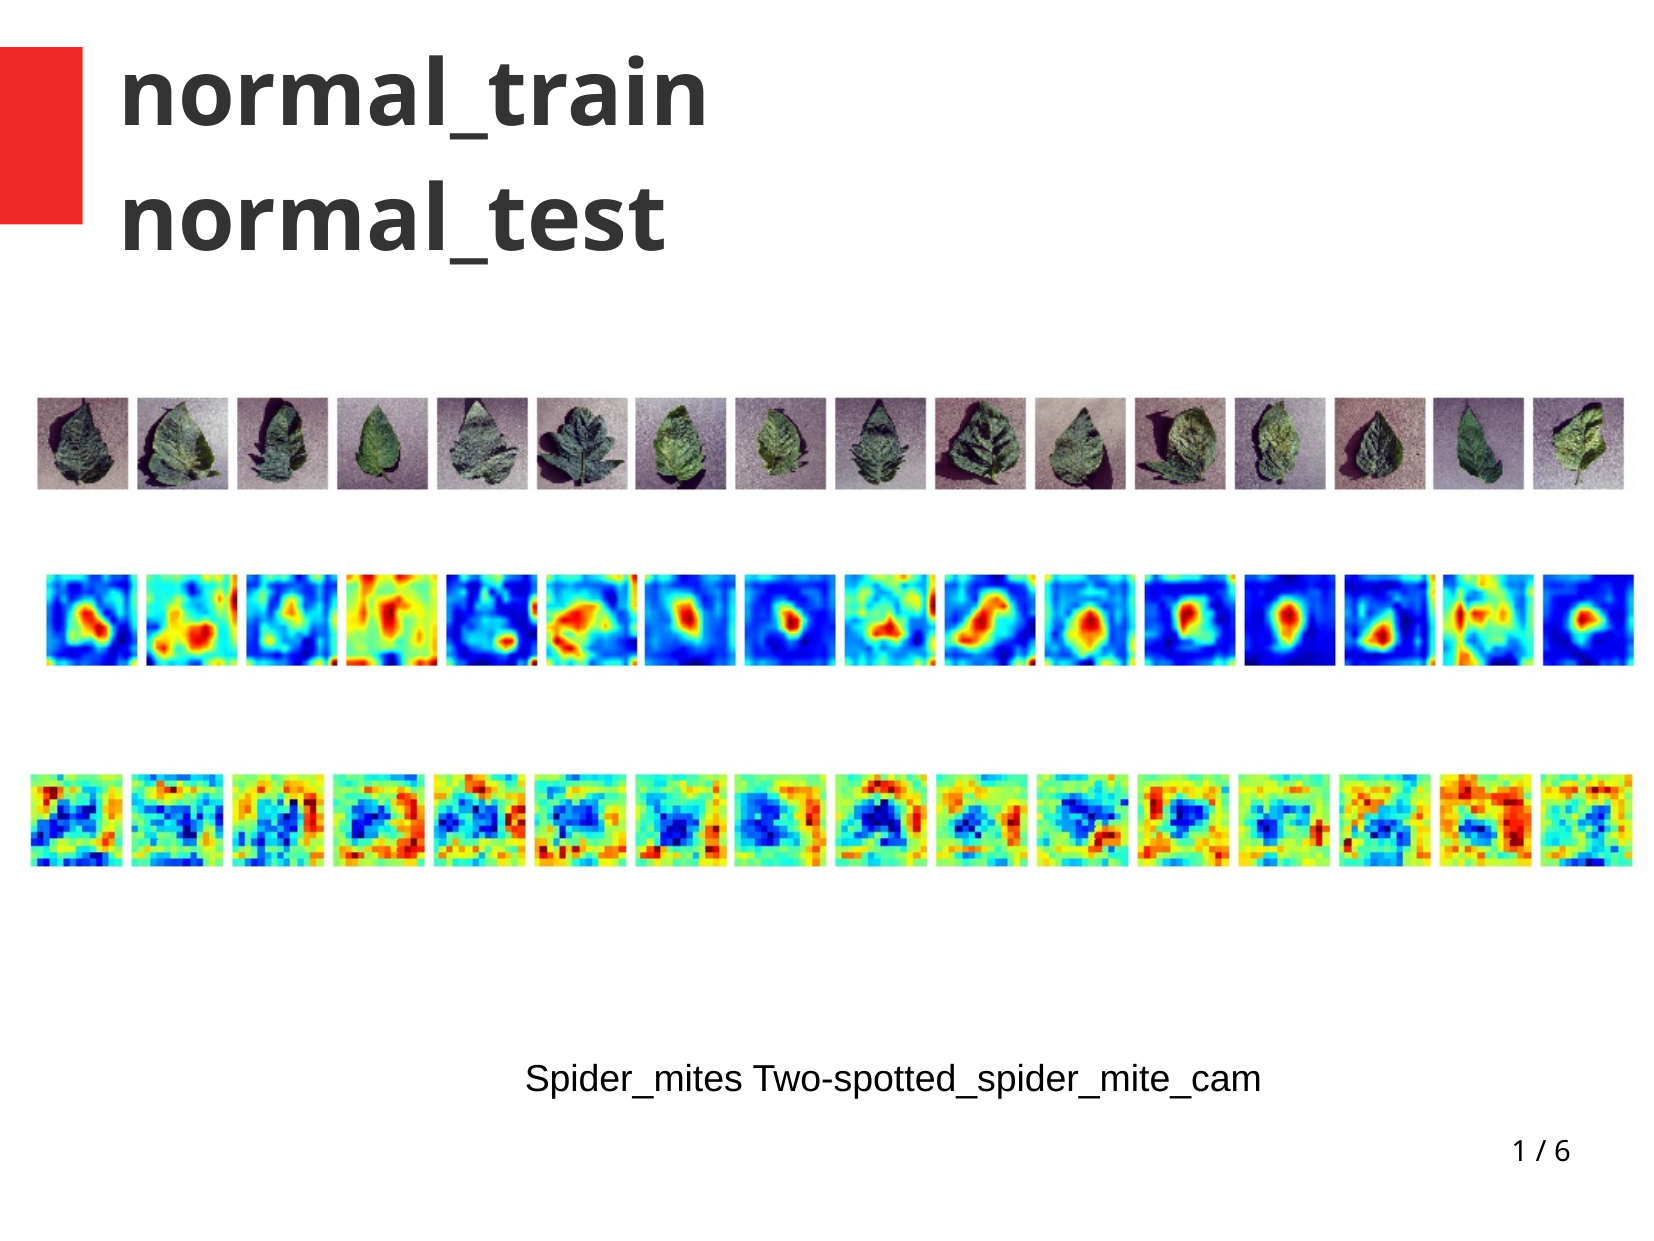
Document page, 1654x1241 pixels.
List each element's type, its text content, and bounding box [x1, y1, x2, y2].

picture [0, 759, 1648, 904]
picture [0, 558, 1651, 703]
picture [0, 381, 1641, 527]
text_box Spider_mites Two-spotted_spider_mite_cam [510, 1050, 1277, 1101]
title normal_train normal_test [118, 45, 1571, 260]
